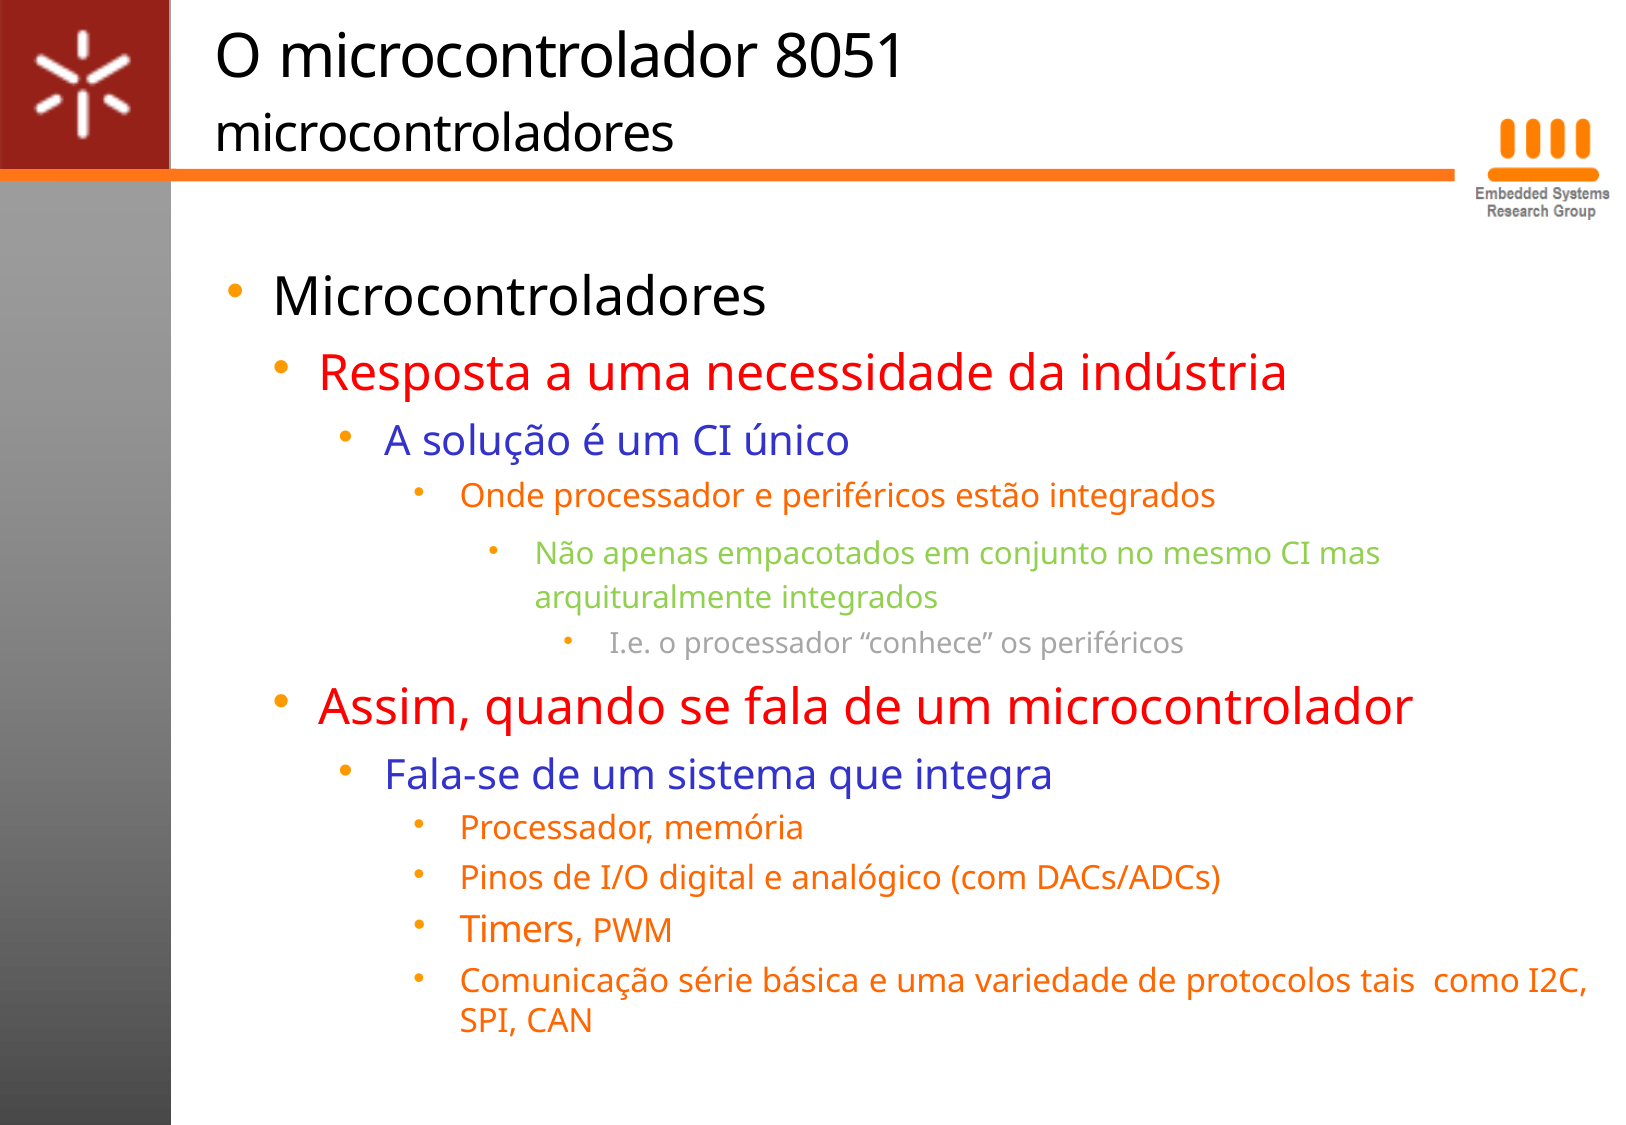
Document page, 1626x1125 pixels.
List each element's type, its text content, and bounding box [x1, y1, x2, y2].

picture [1475, 118, 1610, 220]
text_box Microcontroladores Resposta a uma necessidade da indústria A solução é um CI único Onde processador e periféricos estão integrados Não apenas empacotados em conjunto no mesmo CI mas arquituralmente integrados I.e. o processador “conhece” os periféricos Assim, quando se fala de um microcontrolador Fala-se de um sistema que integra Processador, memória Pinos de I/O digital e analógico (com DACs/ADCs) Timers, PWM Comunicação série básica e uma variedade de protocolos tais como I2C, SPI, CAN [224, 243, 1591, 1040]
picture [0, 182, 171, 1125]
picture [0, 0, 171, 169]
title O microcontrolador 8051 microcontroladores [212, 16, 1146, 234]
